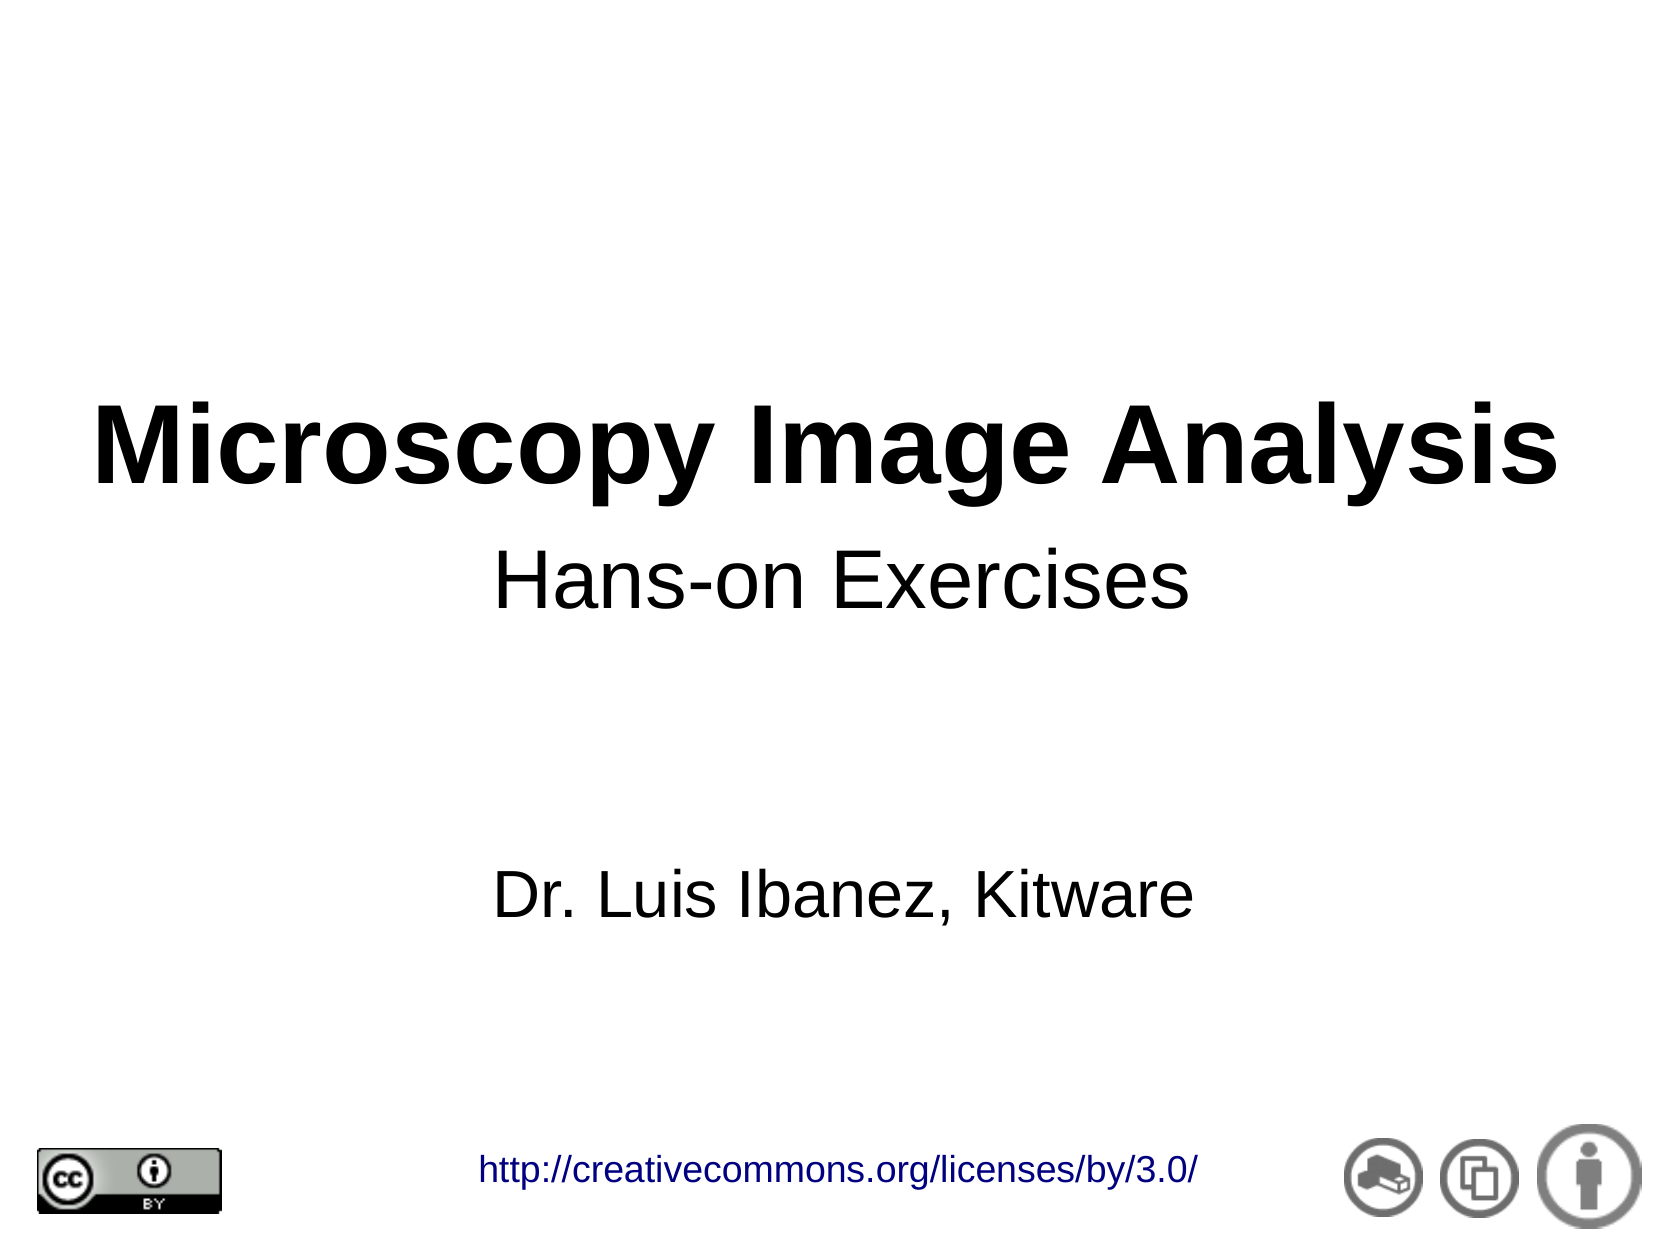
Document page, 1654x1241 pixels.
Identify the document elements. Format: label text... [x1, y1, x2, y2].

title Microscopy Image Analysis Hans-on Exercises [82, 381, 1571, 633]
picture [1440, 1139, 1519, 1218]
picture [1344, 1138, 1423, 1217]
subtitle Dr. Luis Ibanez, Kitware [82, 793, 1571, 995]
picture [37, 1148, 222, 1214]
text_box http://creativecommons.org/licenses/by/3.0/ [442, 1141, 1246, 1198]
picture [1537, 1124, 1642, 1230]
